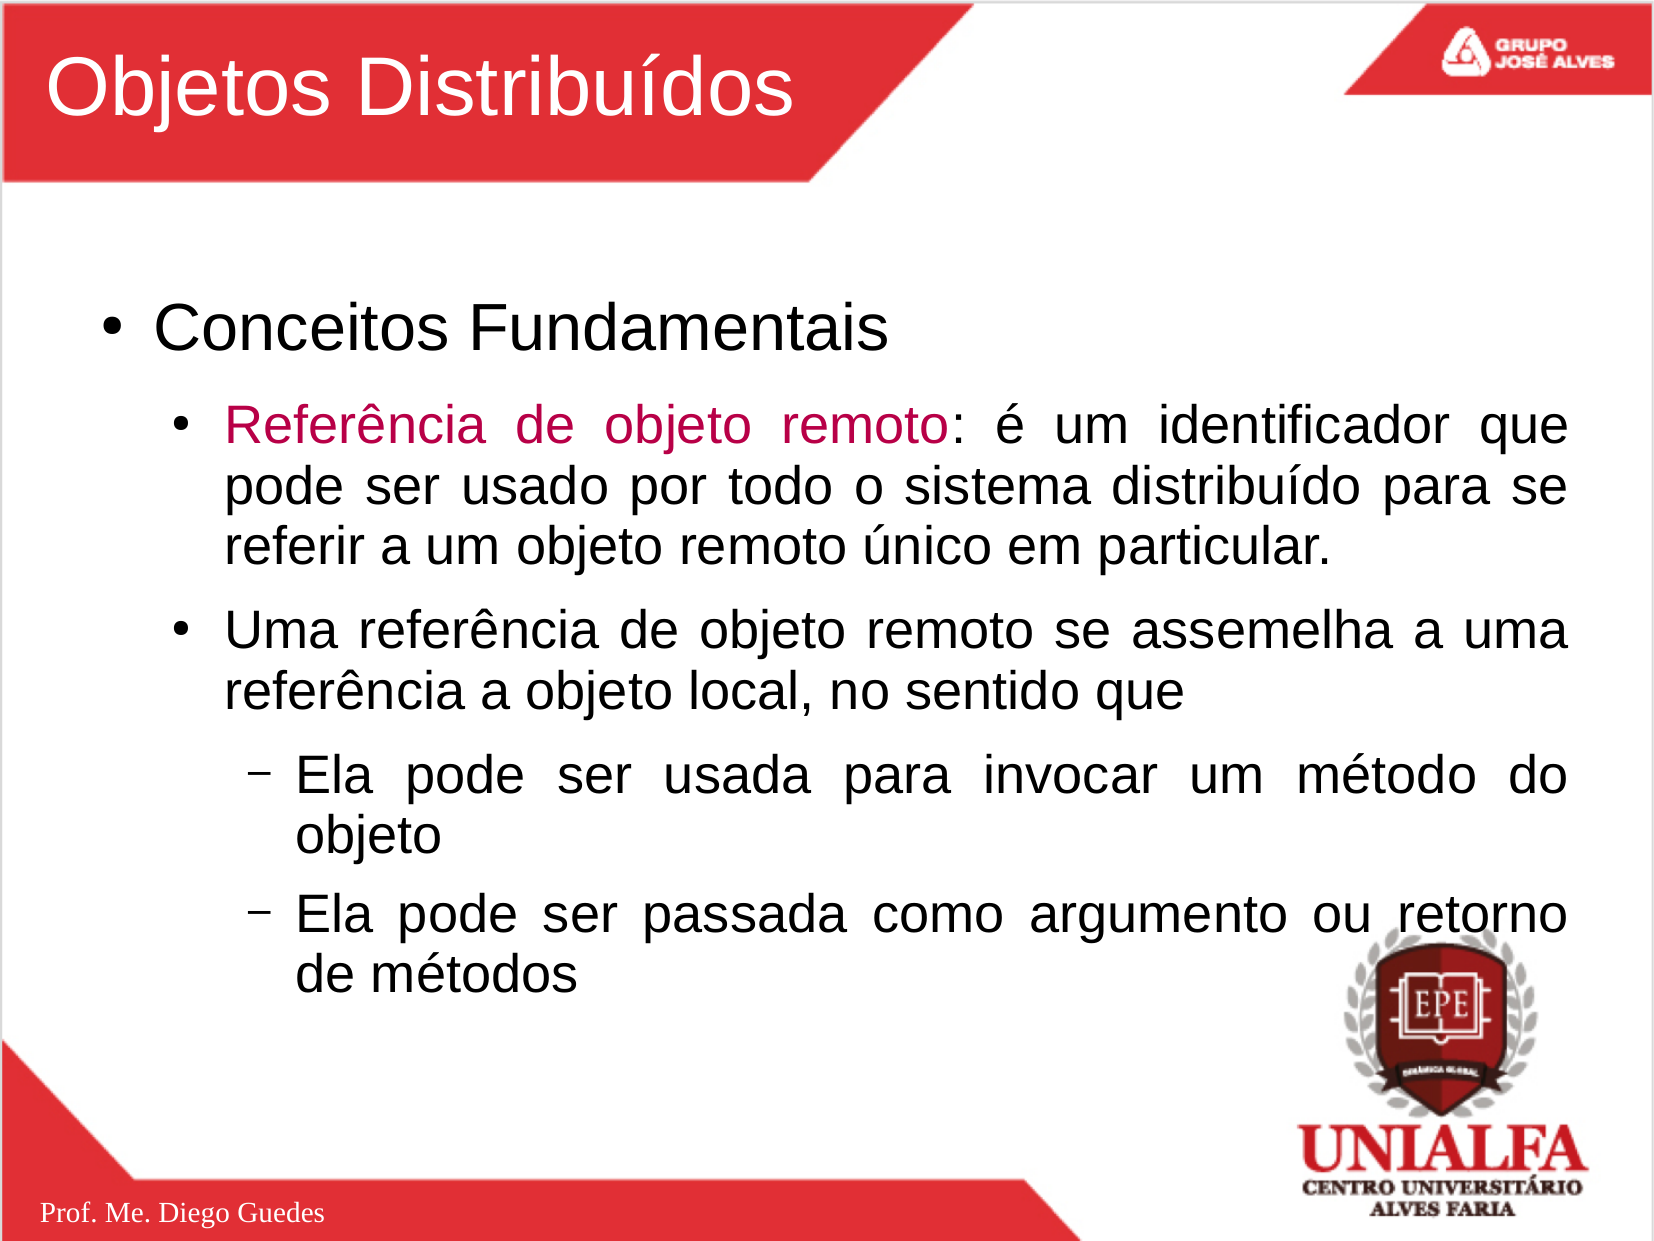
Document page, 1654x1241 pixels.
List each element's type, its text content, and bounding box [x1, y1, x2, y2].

list Conceitos Fundamentais Referência de objeto remoto: é um identificador que pode ser usado por todo o sistema distribuído para se referir a um objeto remoto único em particular. Uma referência de objeto remoto se assemelha a uma referência a objeto local, no sentido que Ela pode ser usada para invocar um método do objeto Ela pode ser passada como argumento ou retorno de métodos [82, 290, 1571, 1109]
title Objetos Distribuídos [24, 5, 817, 168]
picture [0, 0, 1654, 1241]
